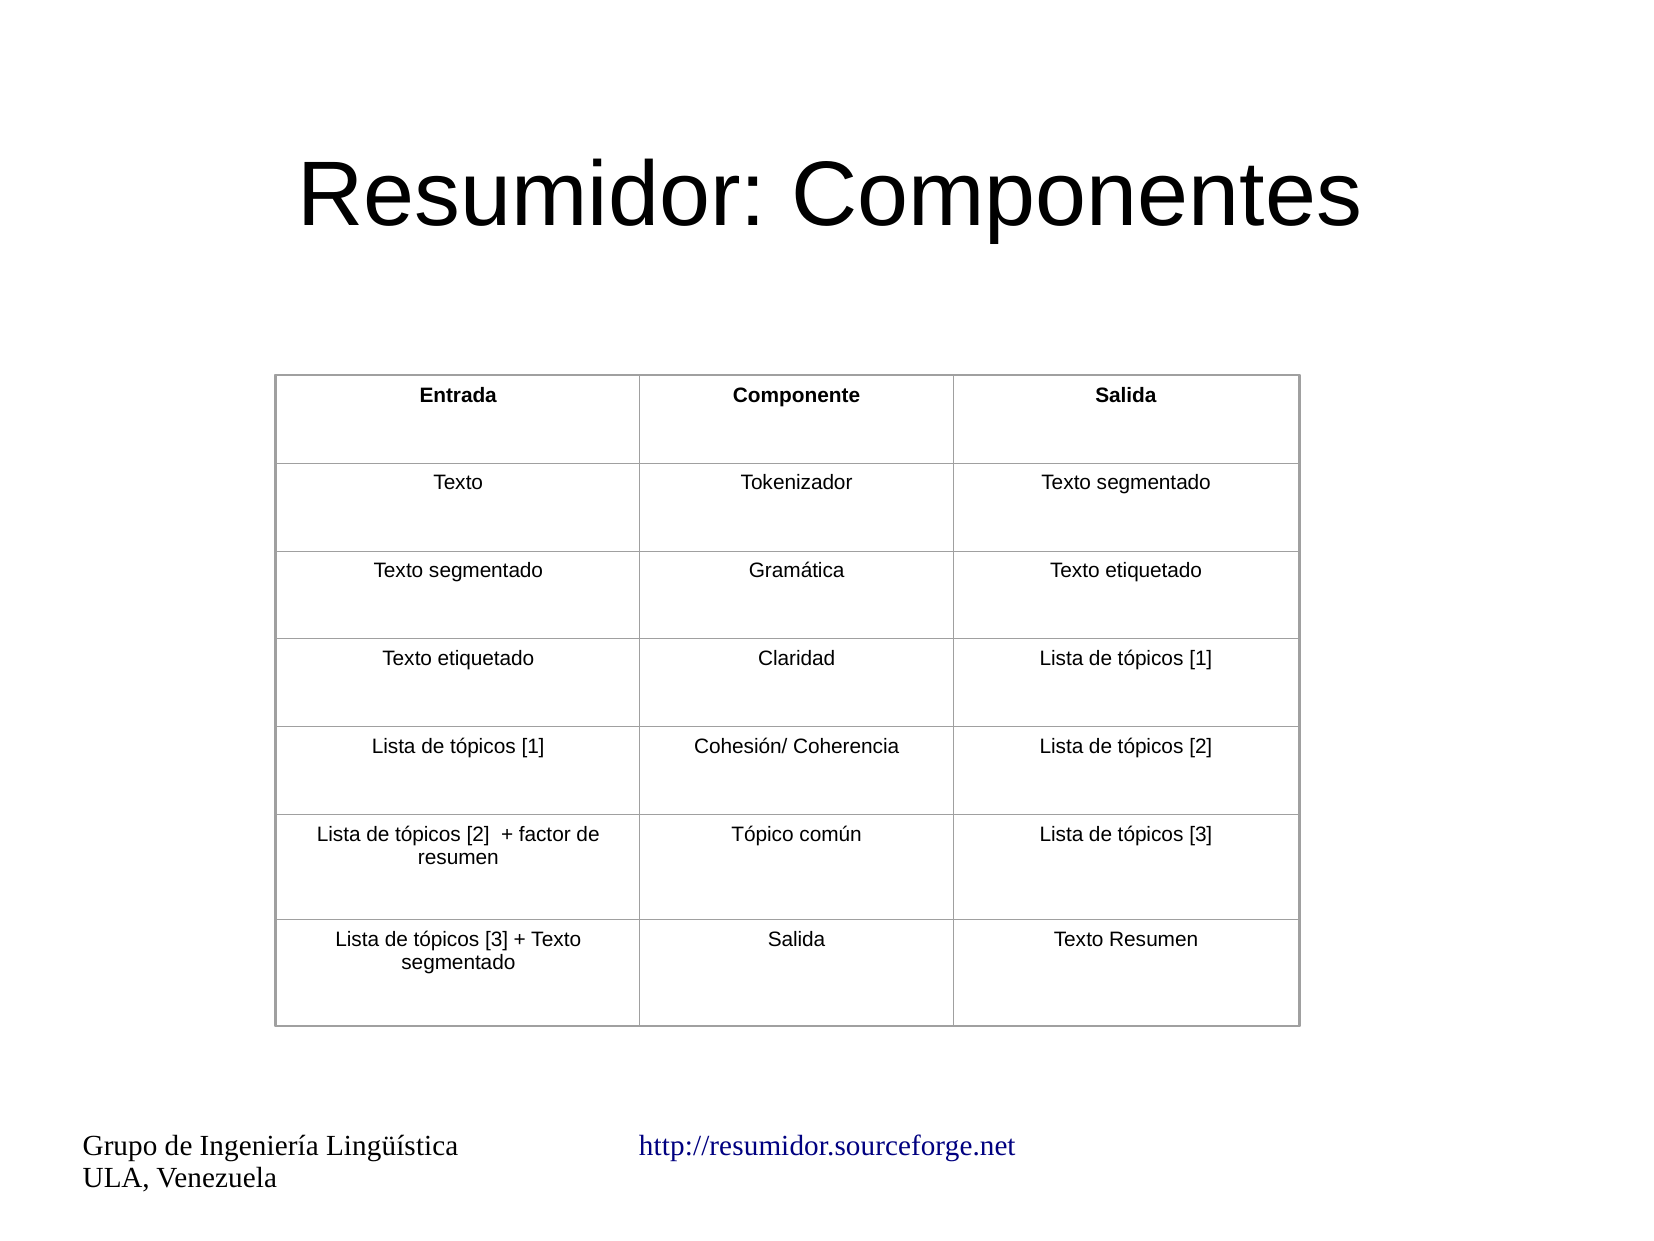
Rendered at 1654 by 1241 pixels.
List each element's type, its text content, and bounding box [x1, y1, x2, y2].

text_box Salida [661, 920, 933, 1025]
text_box Gramática [661, 552, 933, 638]
text_box Lista de tópicos [3] [974, 815, 1278, 919]
text_box Texto [297, 464, 619, 551]
text_box Componente [661, 376, 933, 463]
text_box Texto etiquetado [974, 552, 1278, 638]
text_box Salida [974, 376, 1278, 463]
text_box Tópico común [661, 815, 933, 919]
text_box Lista de tópicos [2] [974, 727, 1278, 814]
text_box Texto etiquetado [297, 639, 619, 726]
text_box Lista de tópicos [1] [974, 639, 1278, 726]
text_box Texto segmentado [974, 464, 1278, 551]
text_box Cohesión/ Coherencia [661, 727, 933, 814]
text_box Claridad [661, 639, 933, 726]
title Resumidor: Componentes [225, 99, 1436, 288]
text_box Entrada [297, 376, 619, 463]
text_box Texto Resumen [974, 920, 1278, 1025]
text_box Tokenizador [661, 464, 933, 551]
text_box Lista de tópicos [2] + factor de resumen [297, 815, 619, 919]
text_box Texto segmentado [297, 552, 619, 638]
text_box Lista de tópicos [3] + Texto segmentado [297, 920, 619, 1025]
text_box Lista de tópicos [1] [297, 727, 619, 814]
